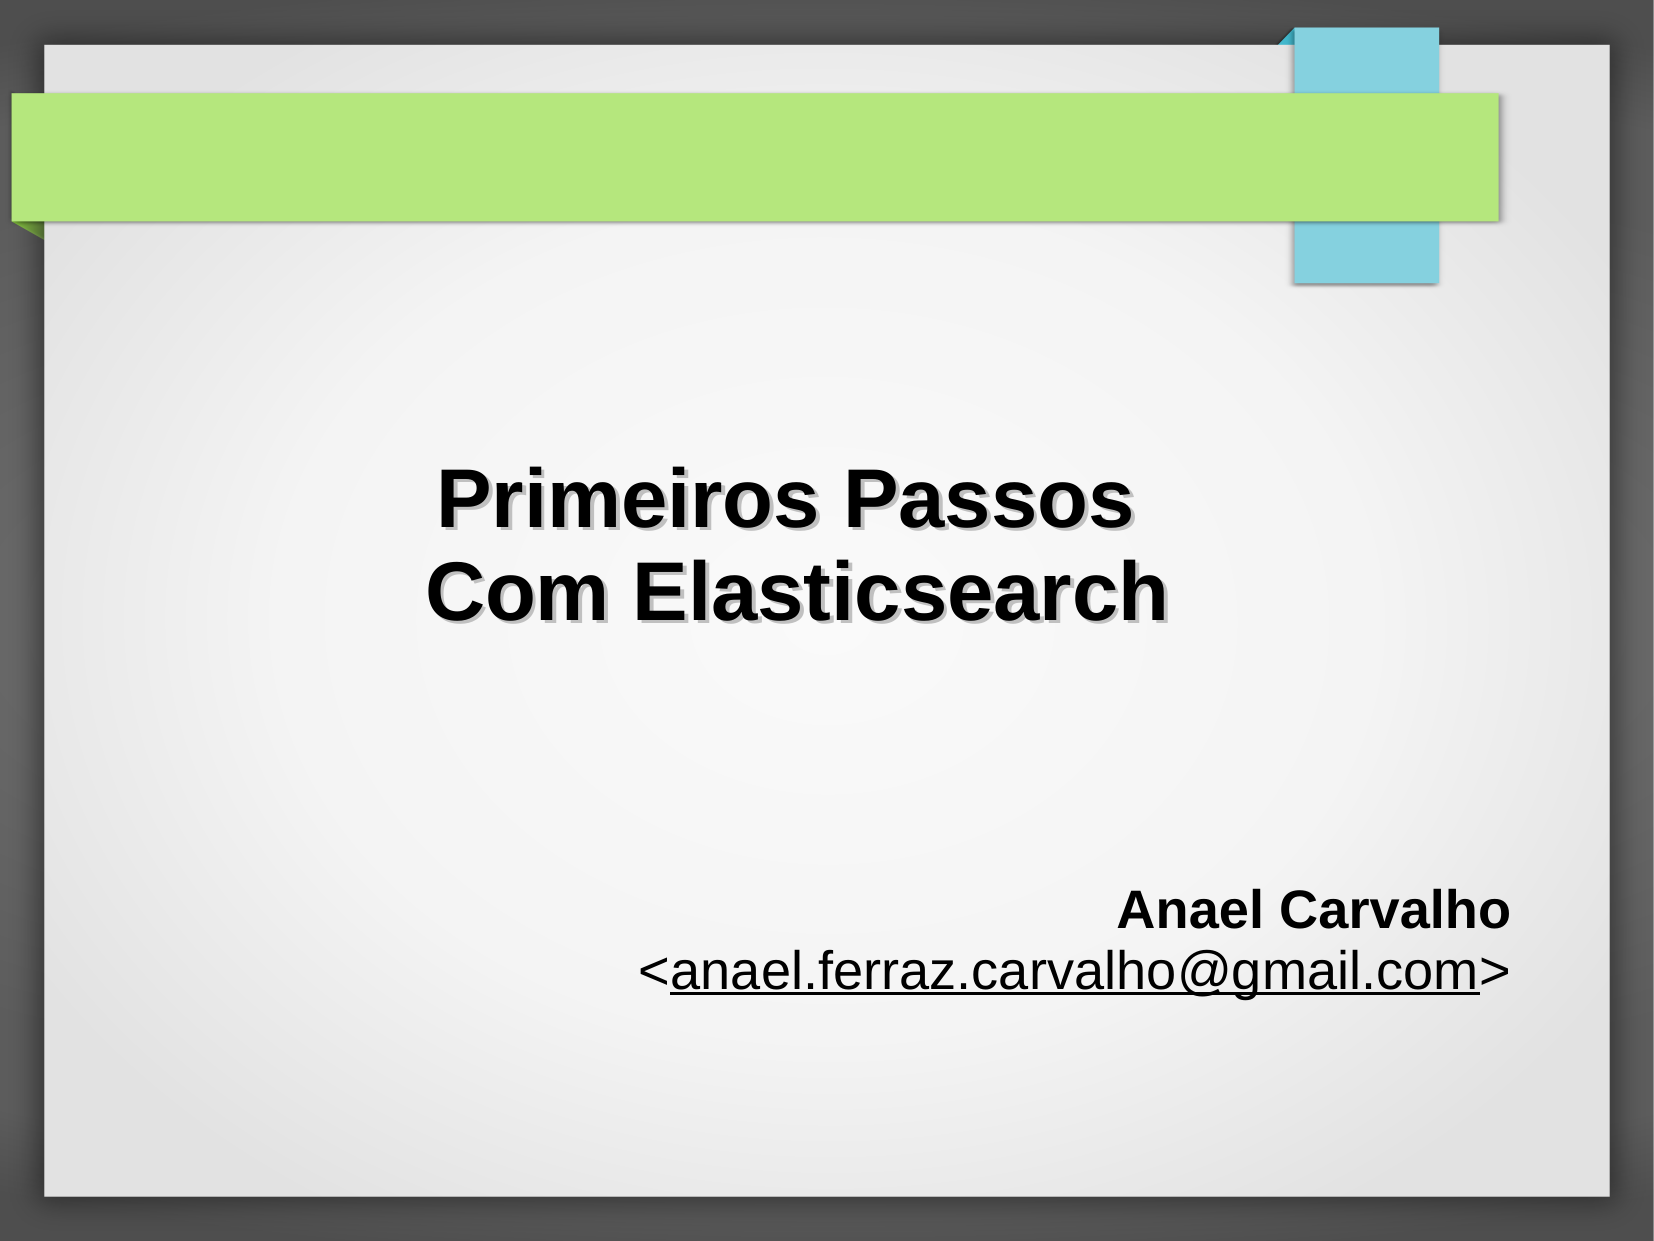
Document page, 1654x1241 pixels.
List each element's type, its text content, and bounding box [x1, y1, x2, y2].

subtitle Primeiros Passos Com Elasticsearch Anael Carvalho <anael.ferraz.carvalho@gmail.com> [82, 342, 1512, 1111]
picture [0, 0, 1654, 1241]
